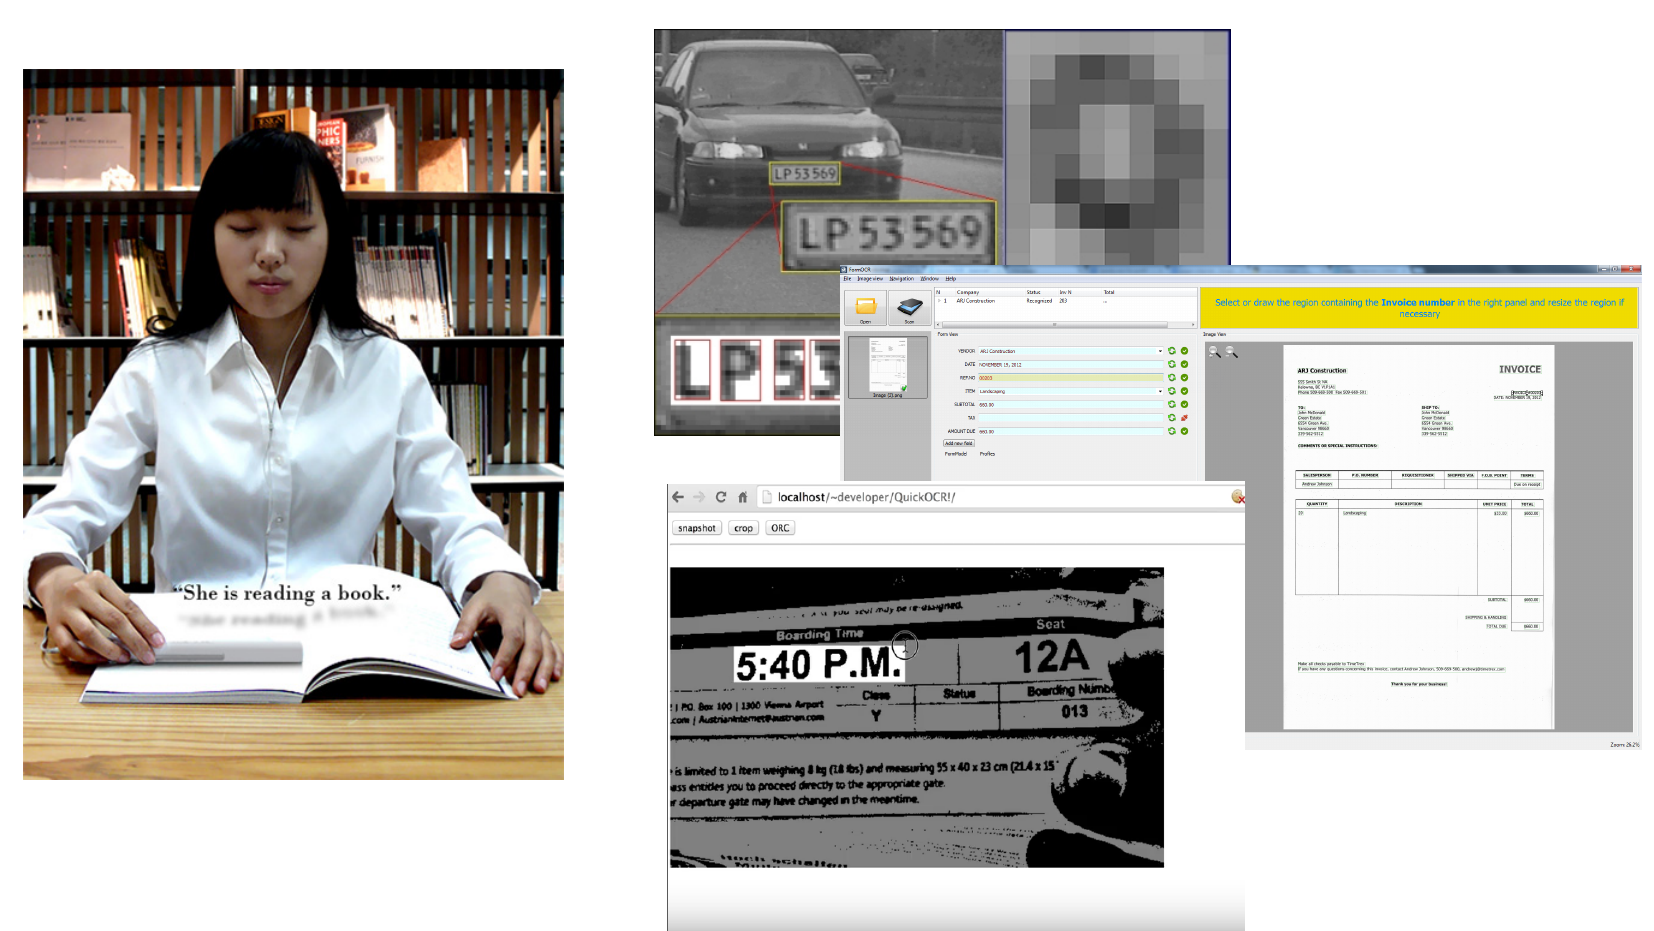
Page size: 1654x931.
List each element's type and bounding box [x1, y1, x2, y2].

picture [654, 29, 1642, 931]
picture [23, 69, 564, 781]
